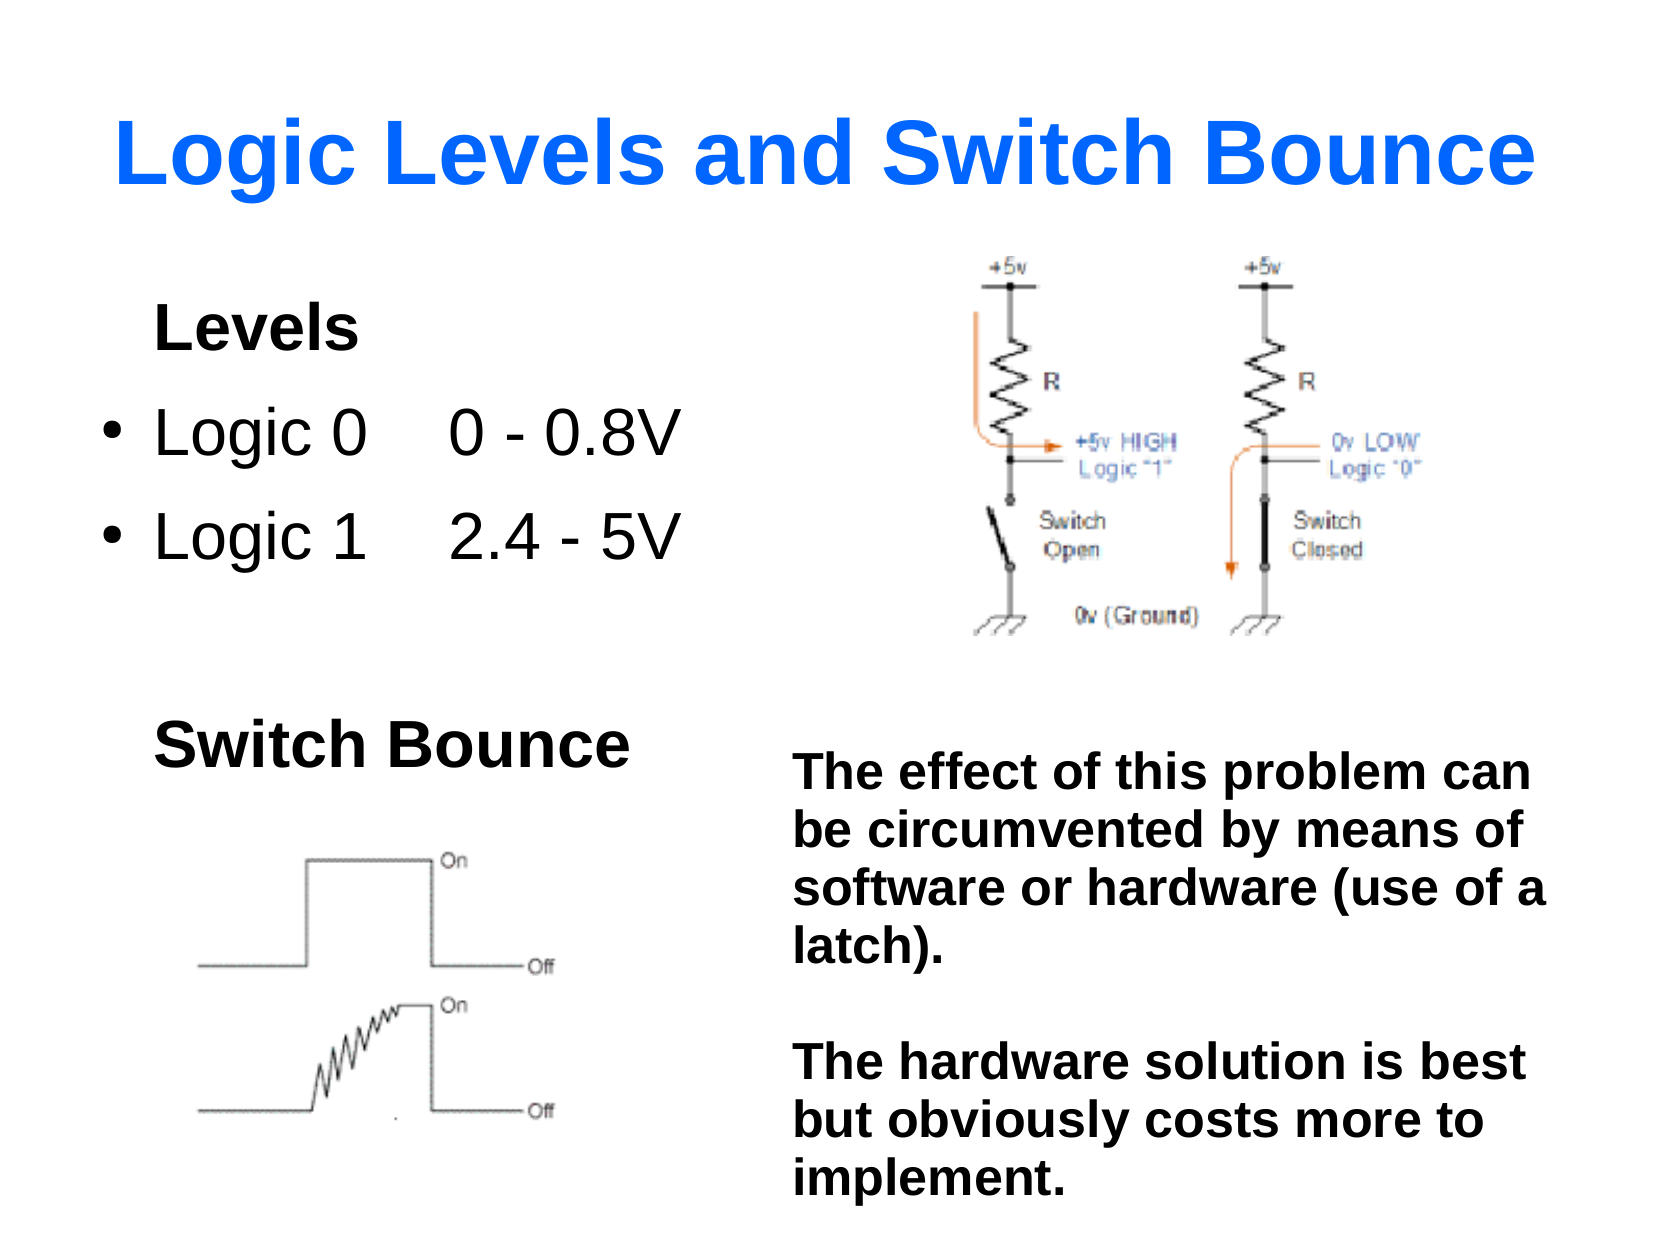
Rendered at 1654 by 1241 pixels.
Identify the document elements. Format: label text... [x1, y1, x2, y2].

picture [147, 840, 633, 1135]
text_box The effect of this problem can be circumvented by means of software or hardware (use of a latch). The hardware solution is best but obviously costs more to implement. [777, 734, 1584, 1218]
list Levels Logic 0 0 - 0.8V Logic 1 2.4 - 5V Switch Bounce [82, 290, 1571, 1010]
title Logic Levels and Switch Bounce [82, 49, 1571, 257]
picture [953, 256, 1423, 636]
